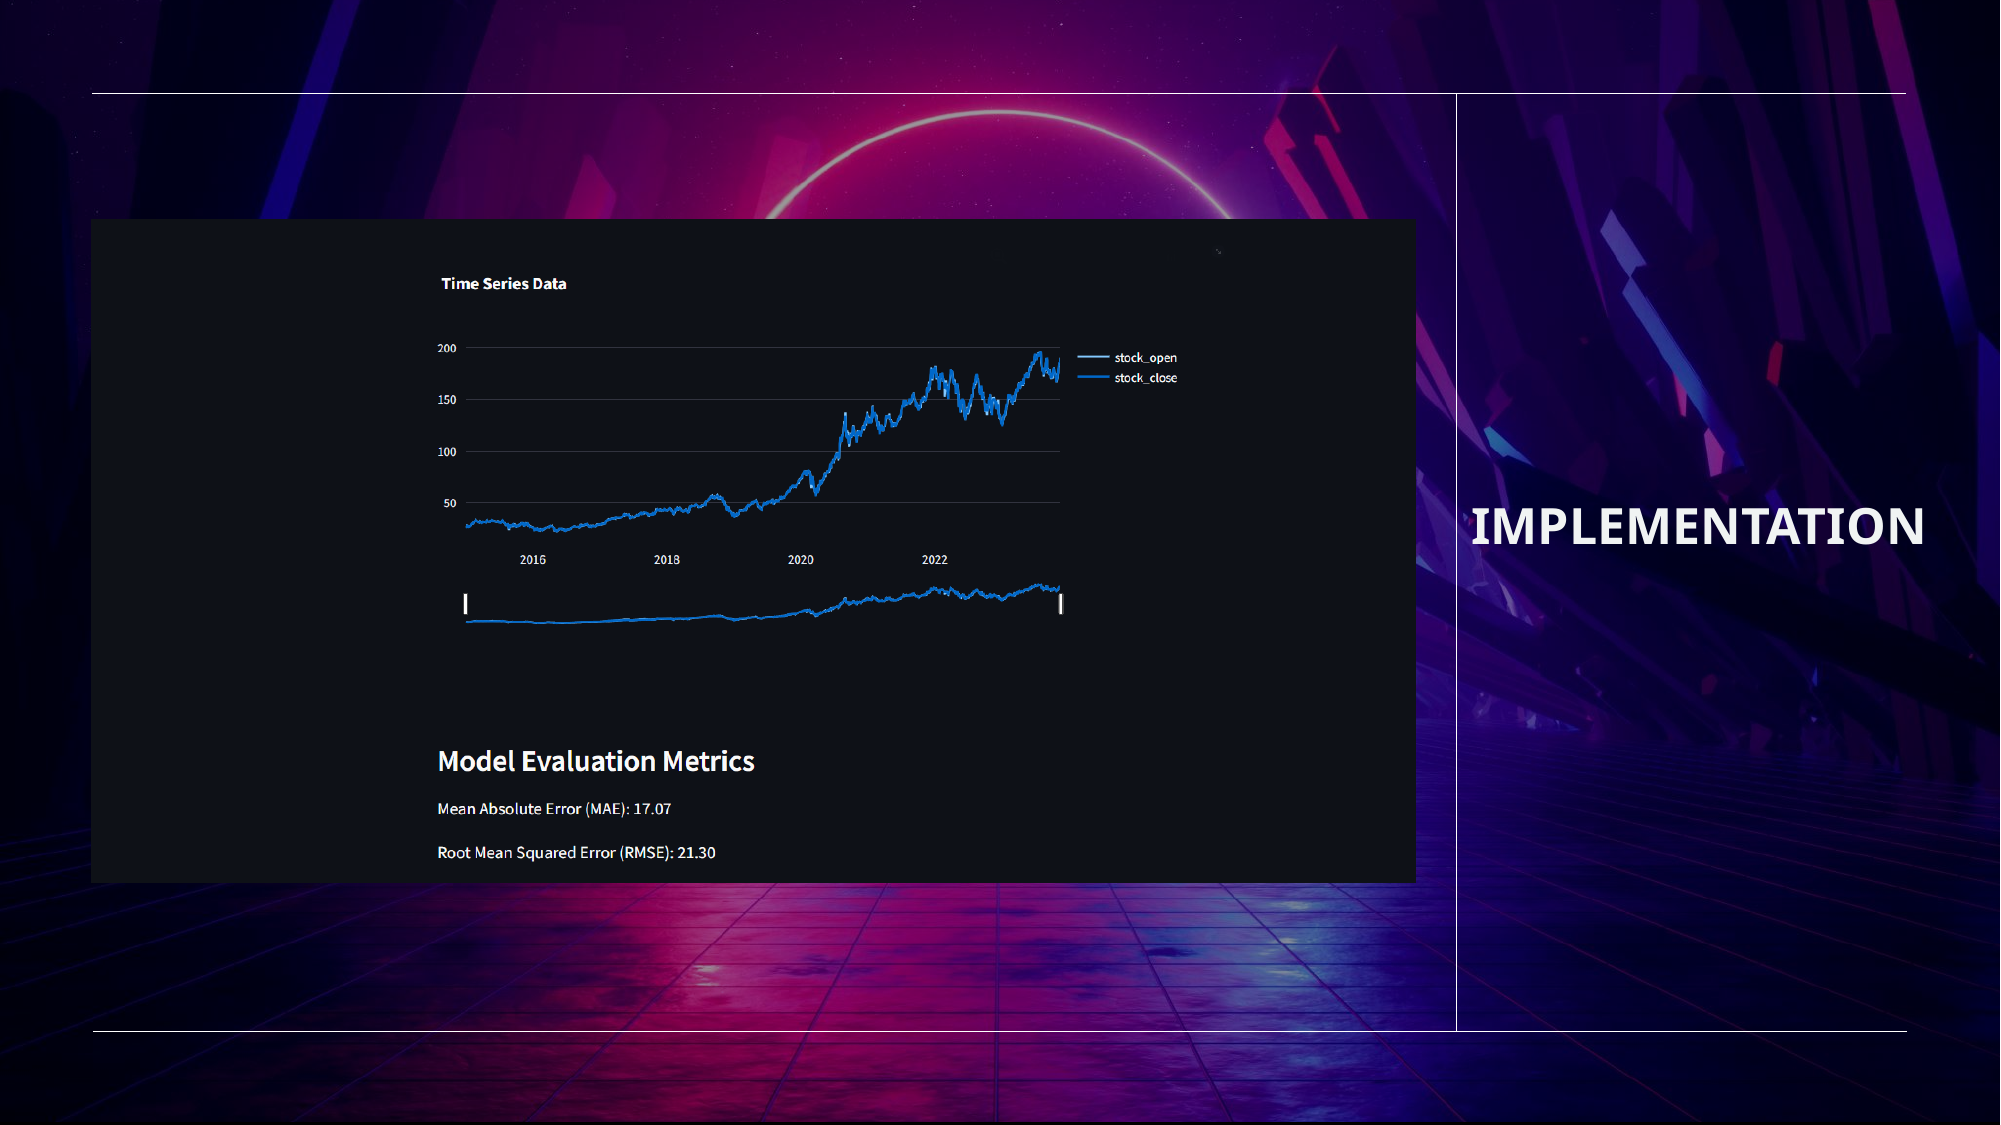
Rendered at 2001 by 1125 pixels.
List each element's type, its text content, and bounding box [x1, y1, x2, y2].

text_box IMPLEMENTATION [1456, 486, 2000, 563]
picture [0, 0, 2000, 1122]
